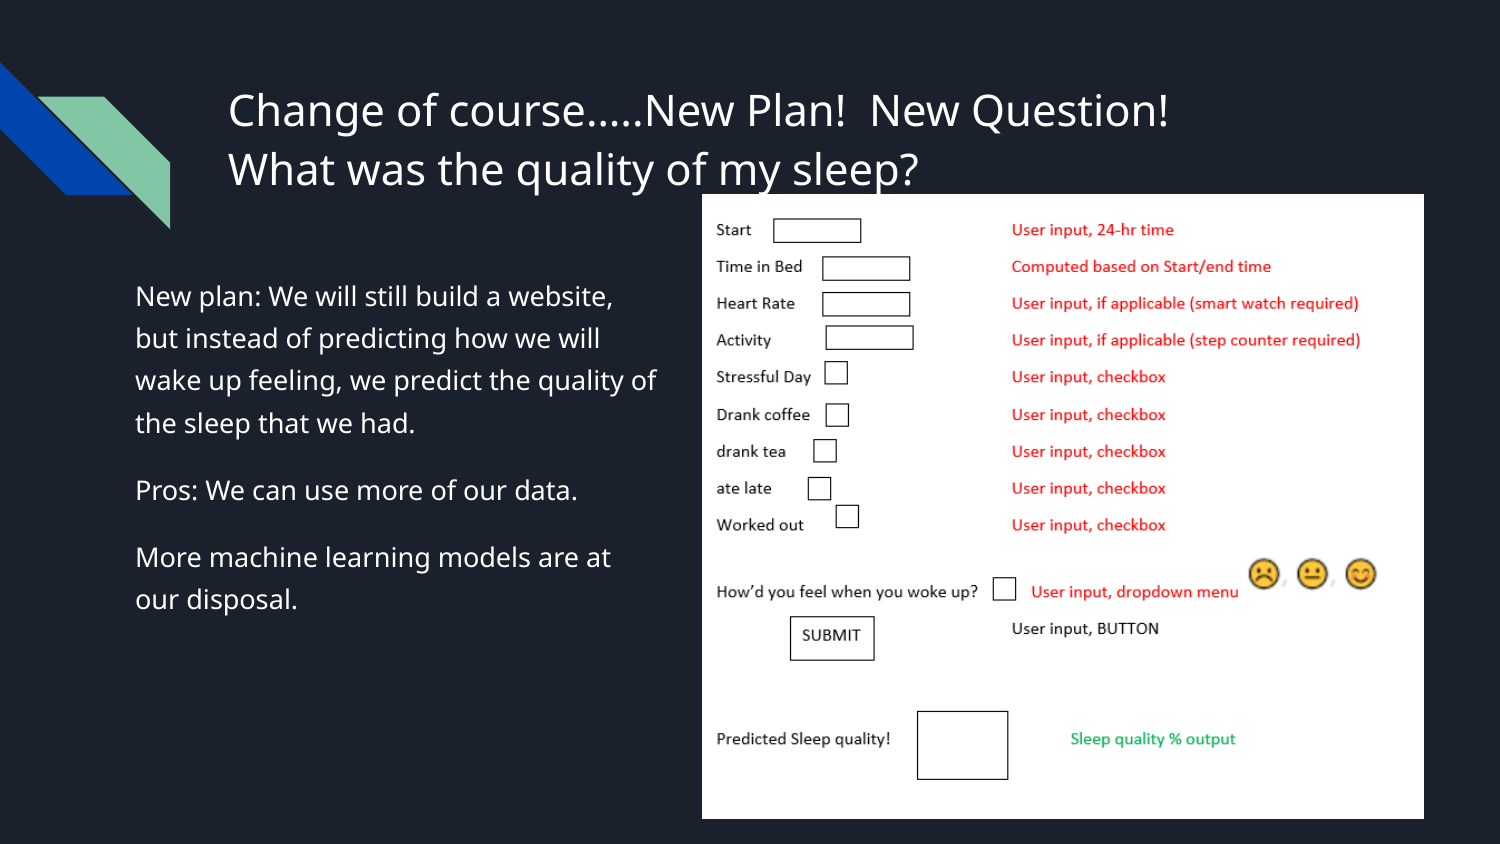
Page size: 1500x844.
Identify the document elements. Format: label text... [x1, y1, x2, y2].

list New plan: We will still build a website, but instead of predicting how we will wake up feeling, we predict the quality of the sleep that we had. Pros: We can use more of our data. More machine learning models are at our disposal. [120, 257, 678, 735]
picture [702, 194, 1424, 819]
title Change of course…..New Plan! New Question! What was the quality of my sleep? [212, 64, 1368, 215]
